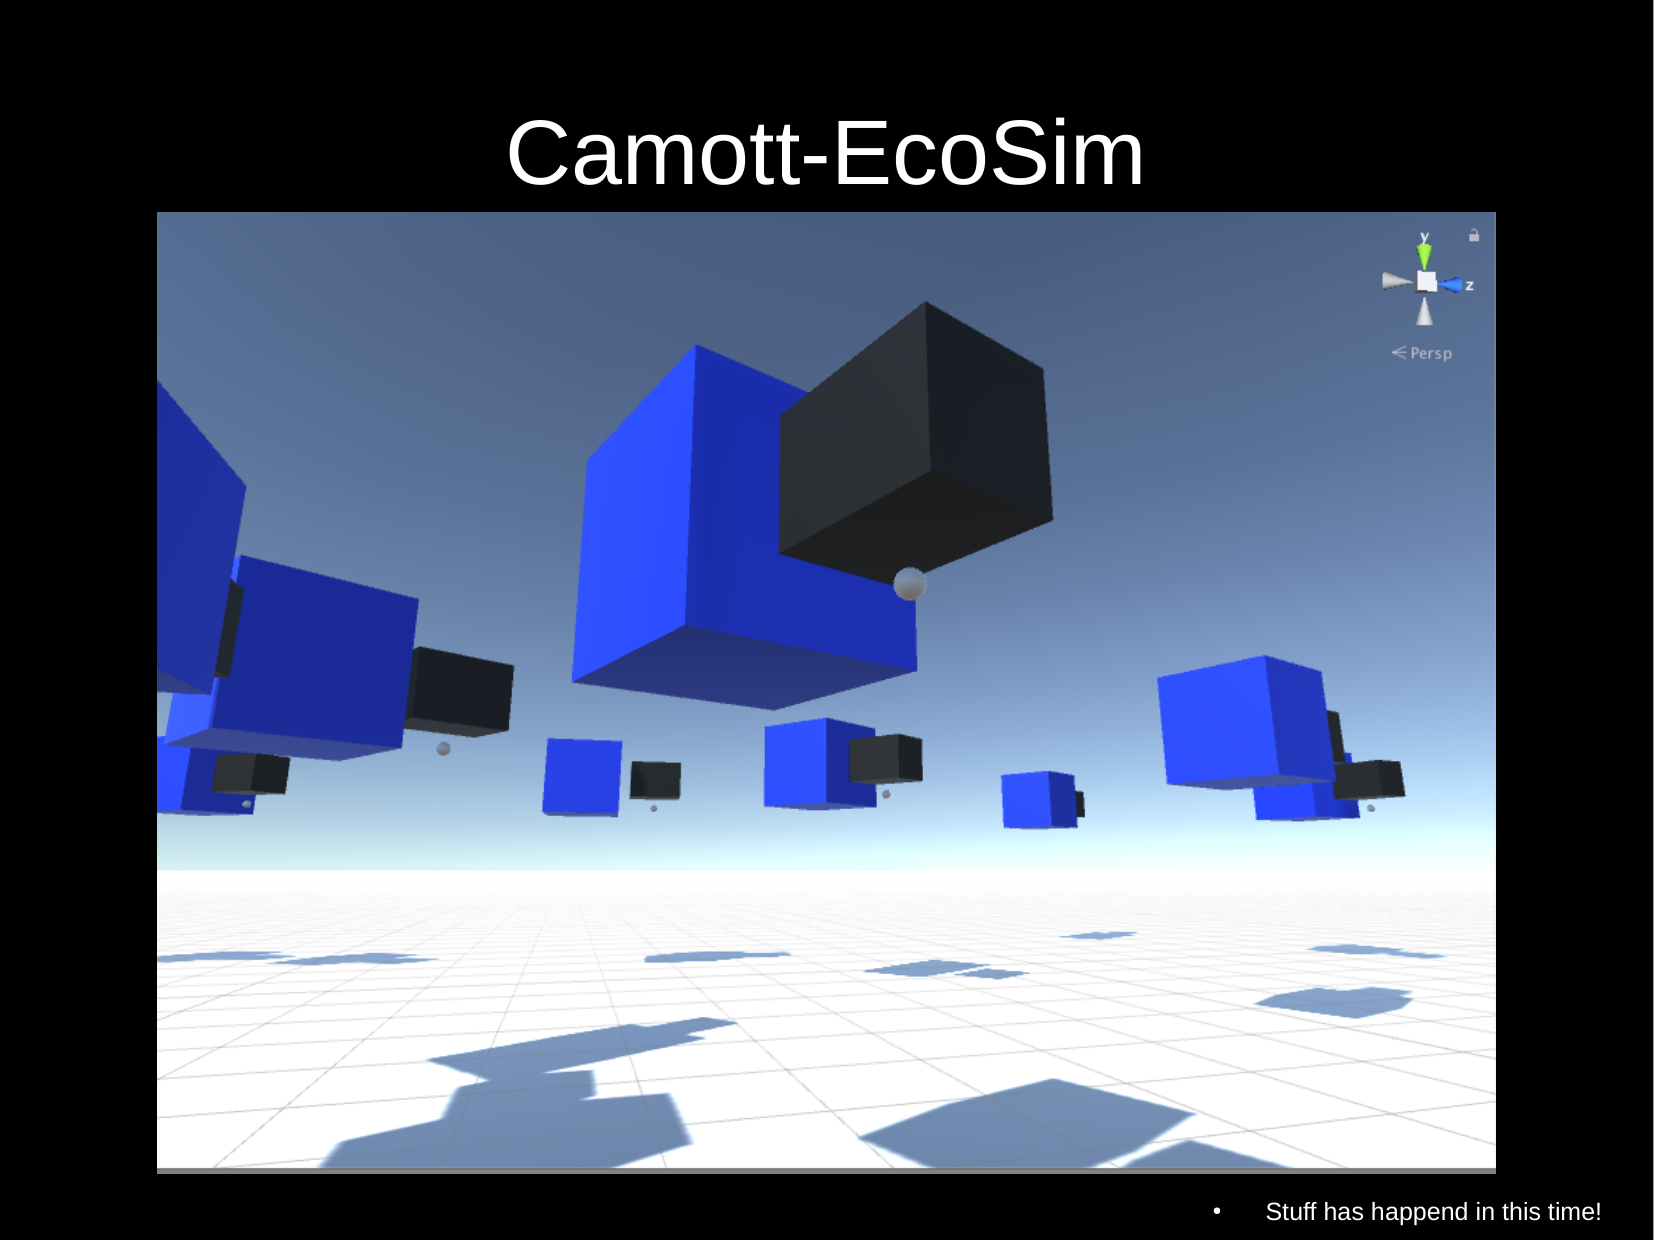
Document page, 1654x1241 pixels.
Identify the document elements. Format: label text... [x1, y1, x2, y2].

text_box Stuff has happend in this time! [1194, 1197, 1619, 1241]
title Camott-EcoSim [82, 49, 1571, 257]
picture [157, 212, 1496, 1174]
